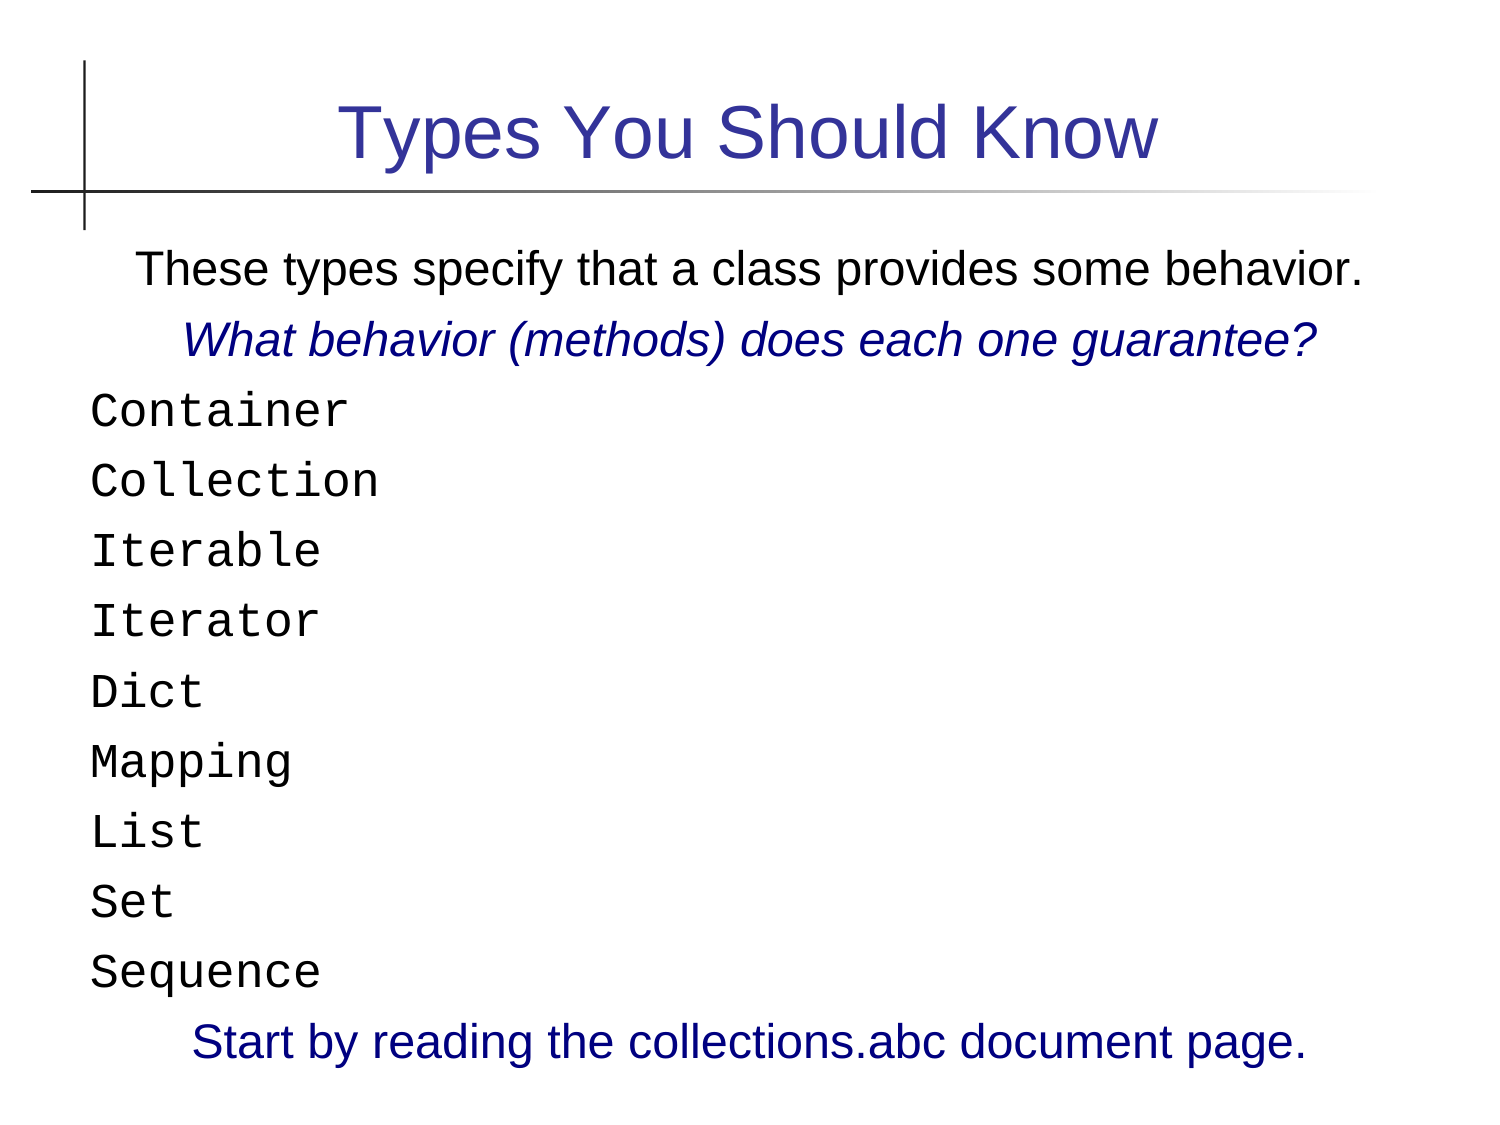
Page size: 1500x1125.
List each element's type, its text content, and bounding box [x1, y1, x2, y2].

title Types You Should Know [100, 42, 1397, 182]
list These types specify that a class provides some behavior. What behavior (methods) does each one guarantee? Container Collection Iterable Iterator Dict Mapping List Set Sequence Start by reading the collections.abc document page. [75, 229, 1426, 1081]
